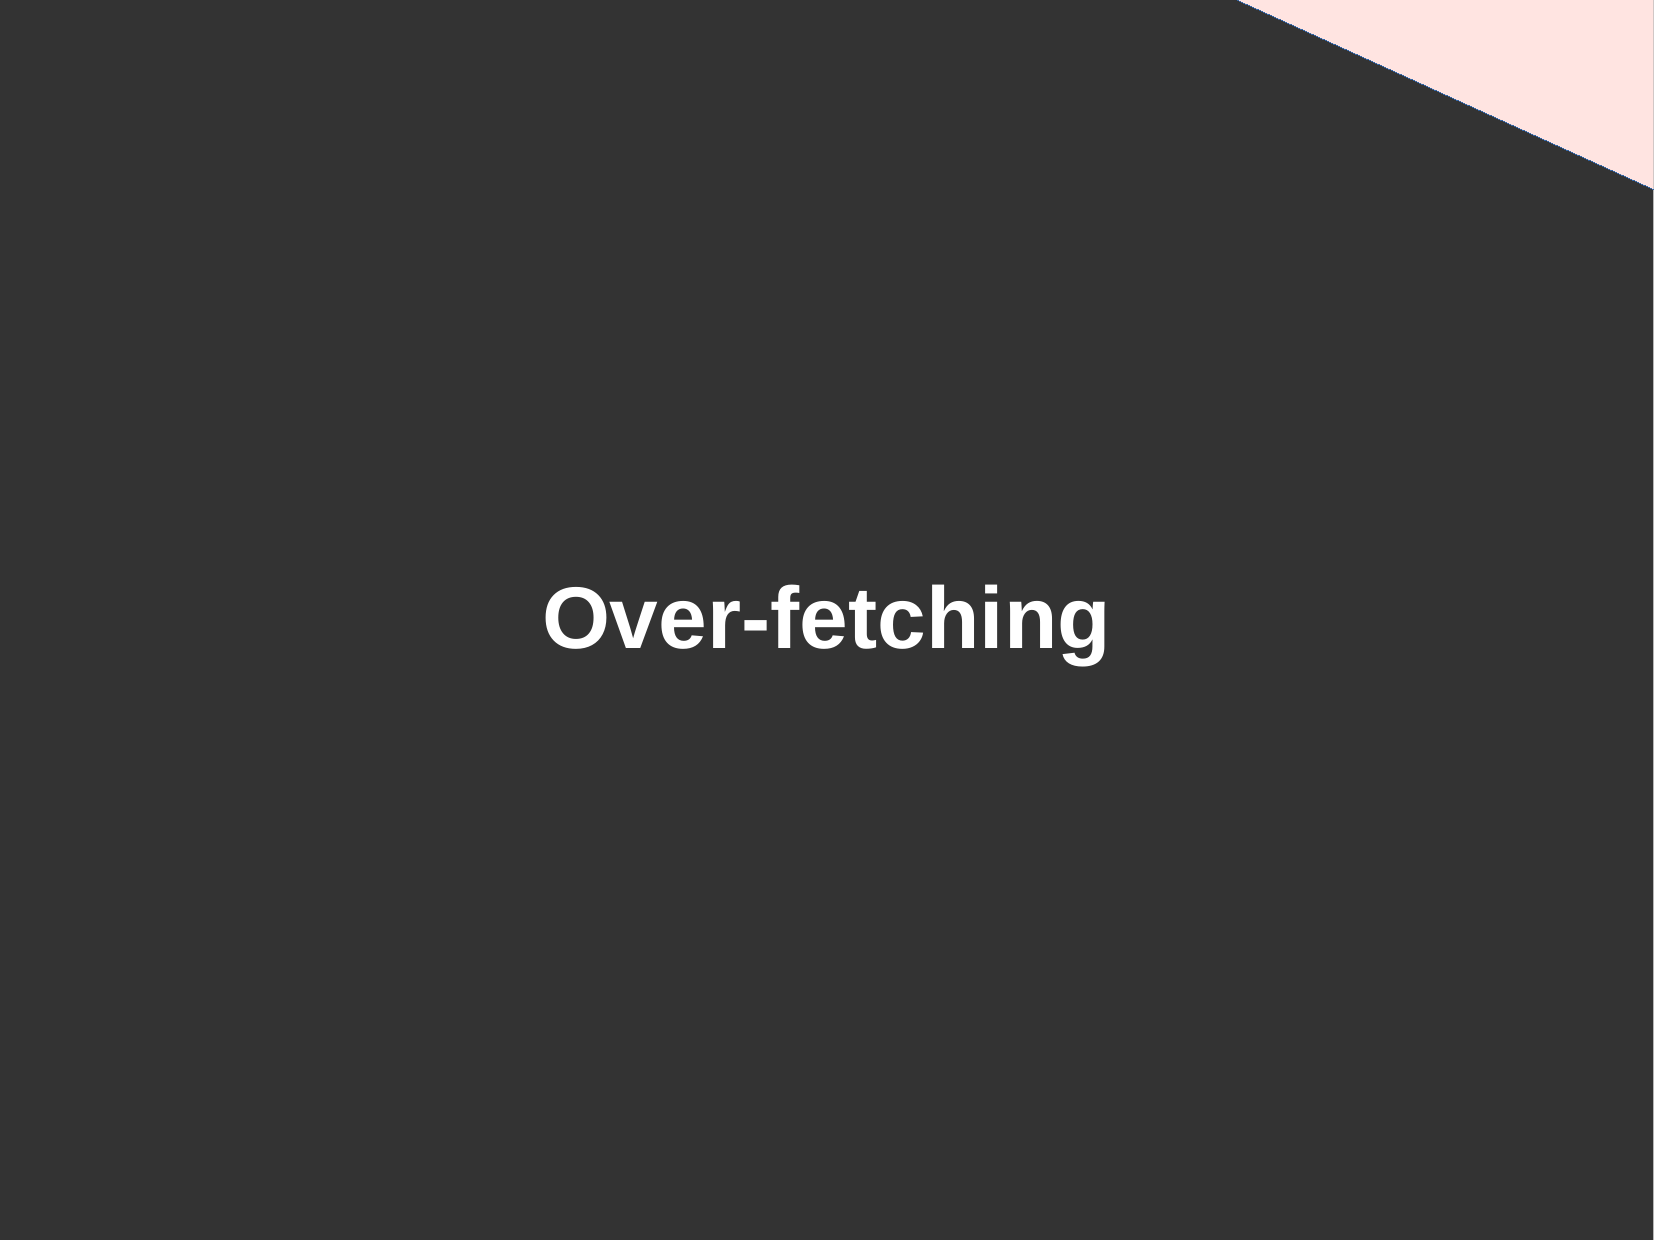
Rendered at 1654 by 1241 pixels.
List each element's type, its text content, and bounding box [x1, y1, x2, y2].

title Over-fetching [31, 568, 1622, 672]
text_box [1237, 0, 1654, 190]
